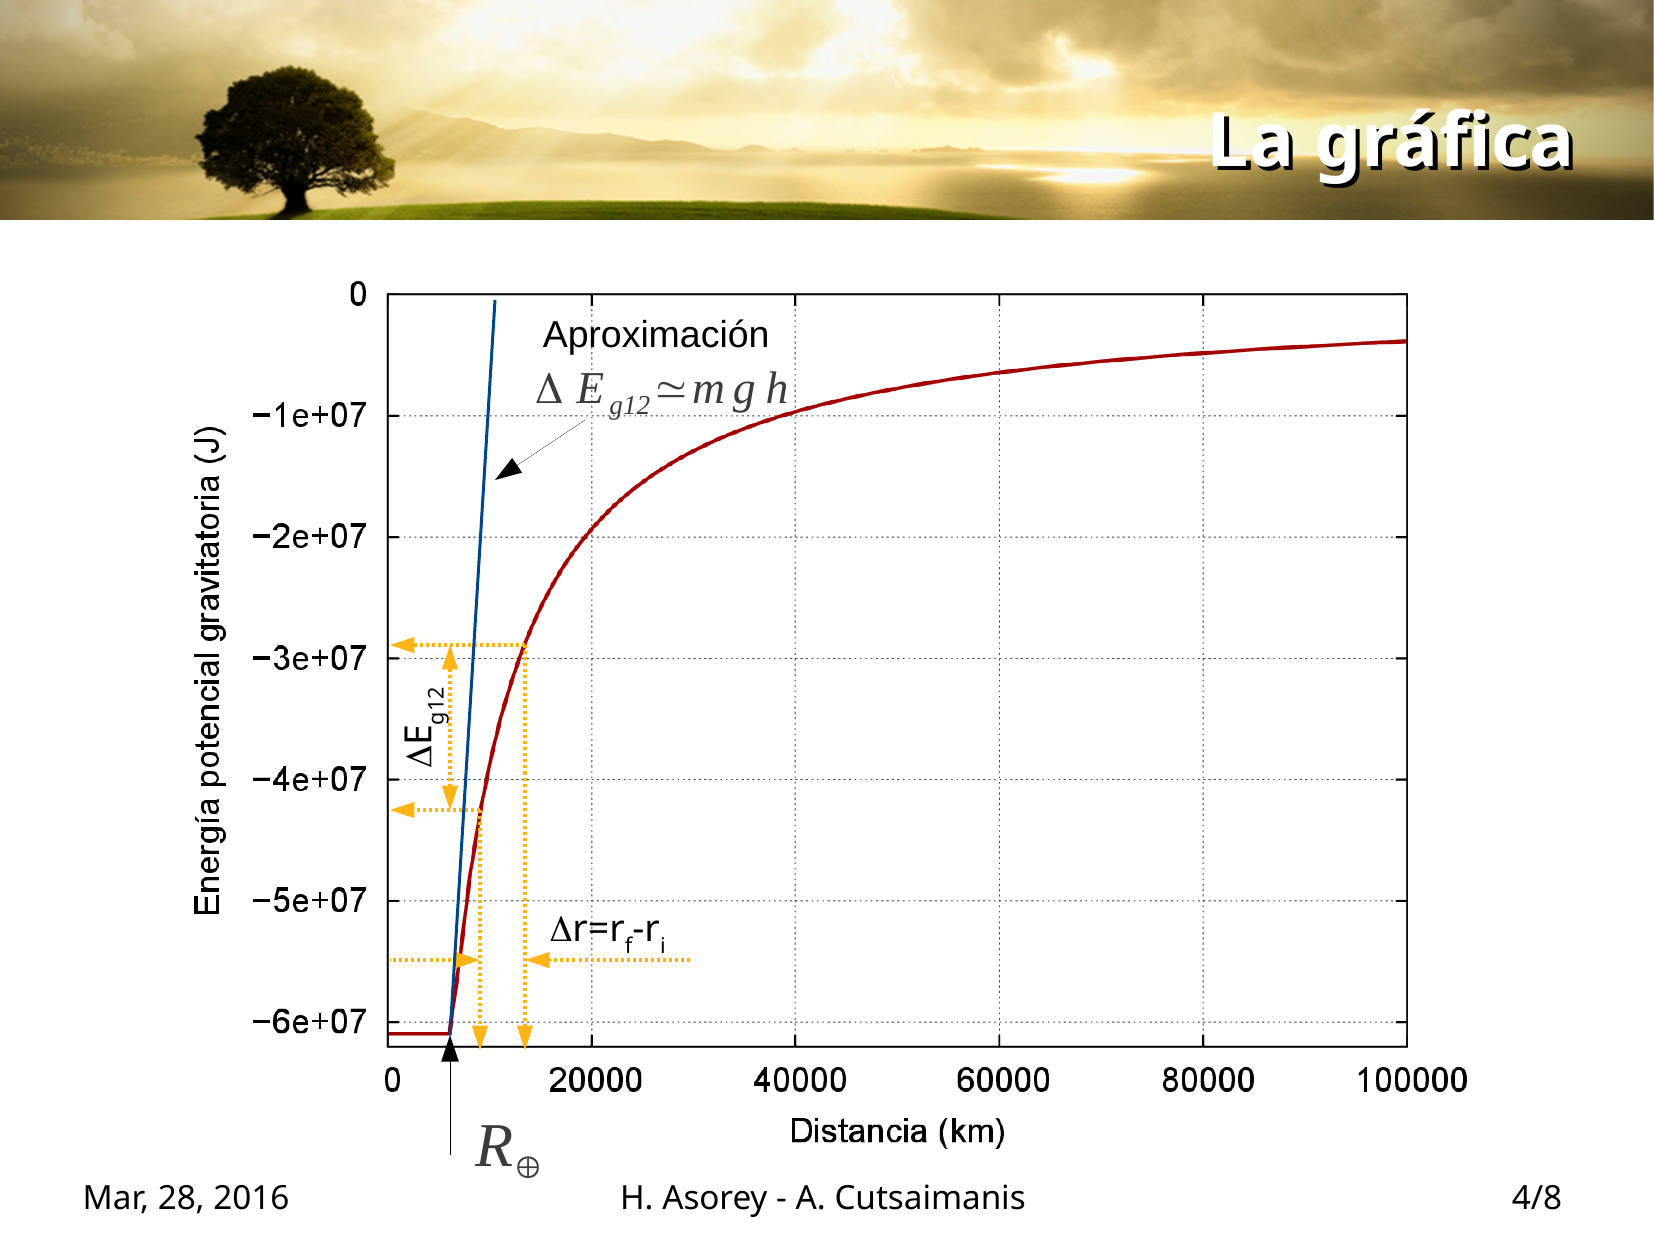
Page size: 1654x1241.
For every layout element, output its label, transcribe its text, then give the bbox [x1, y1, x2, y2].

title La gráfica [86, 49, 1576, 226]
chart [528, 362, 796, 421]
picture [180, 253, 1468, 1156]
picture [0, 0, 1654, 220]
chart [465, 1110, 549, 1180]
text_box Aproximación [528, 305, 785, 362]
